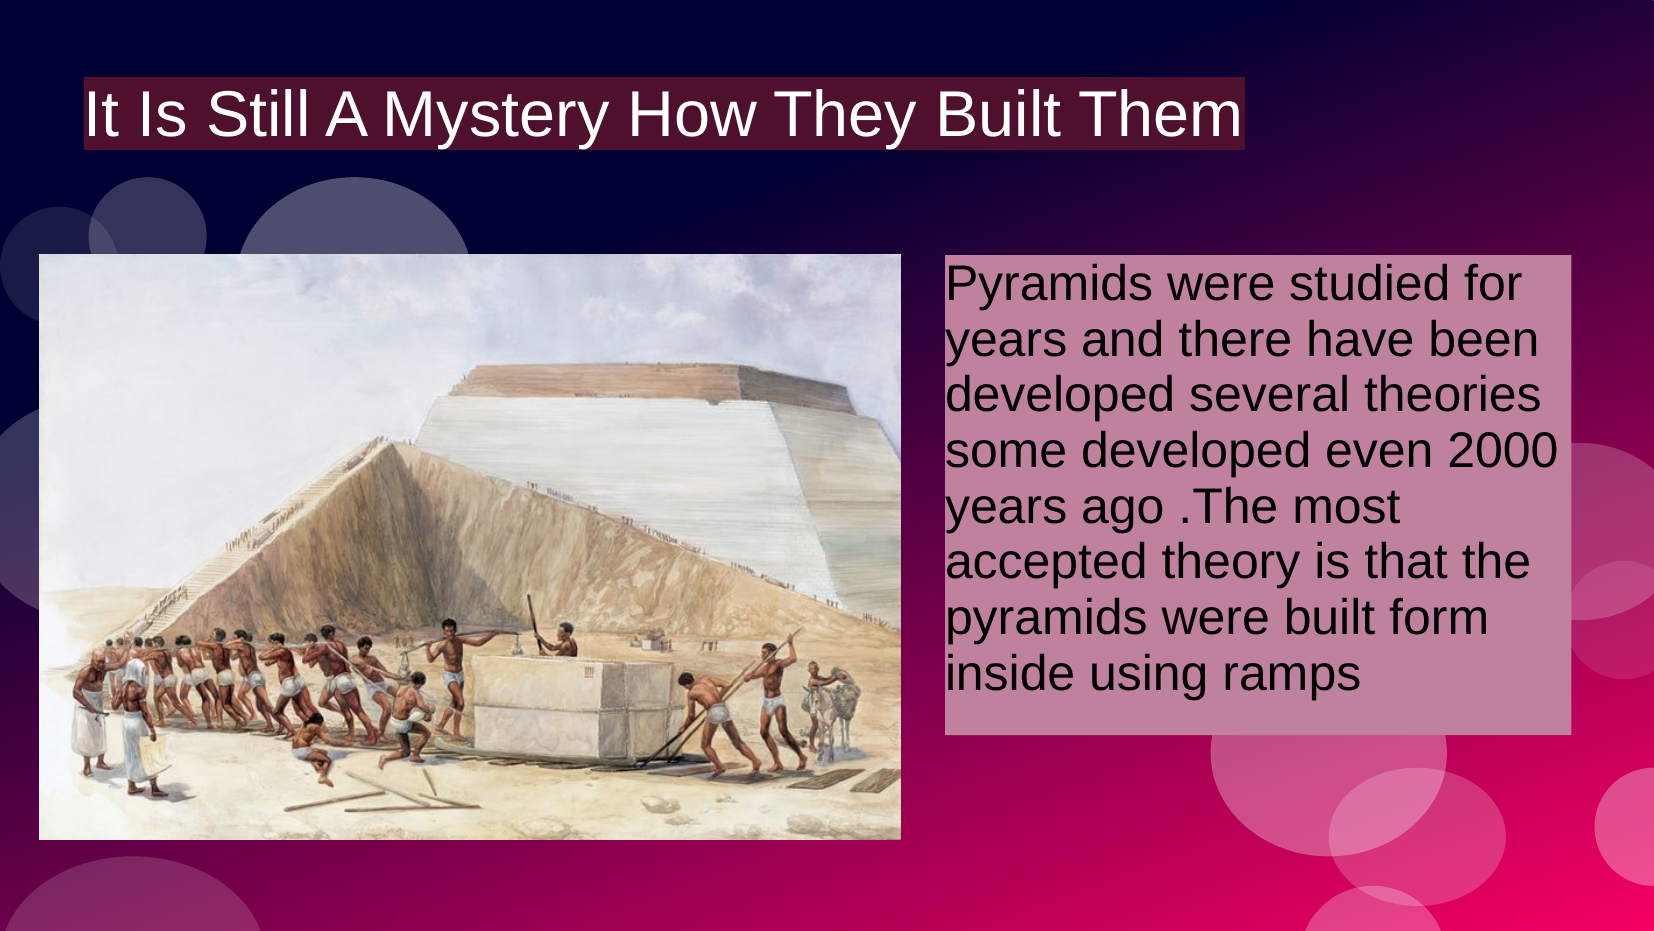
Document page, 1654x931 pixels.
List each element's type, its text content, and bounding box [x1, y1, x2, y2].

picture [39, 254, 901, 840]
list Pyramids were studied for years and there have been developed several theories some developed even 2000 years ago .The most accepted theory is that the pyramids were built form inside using ramps [945, 255, 1572, 736]
title It Is Still A Mystery How They Built Them [83, 32, 1561, 196]
